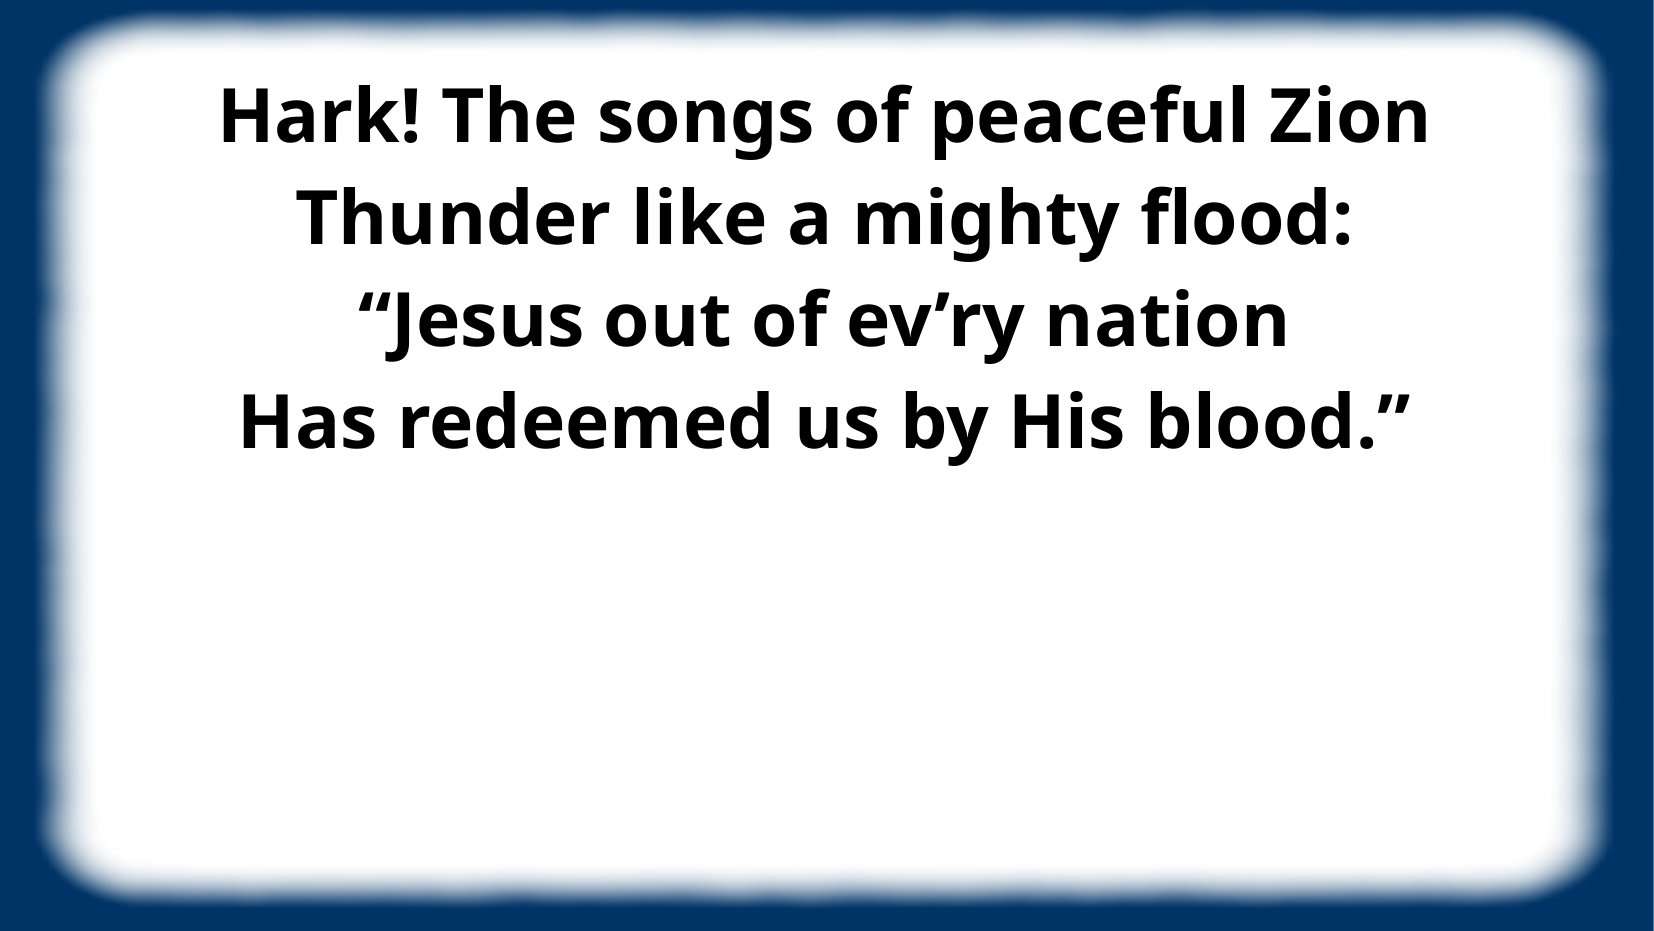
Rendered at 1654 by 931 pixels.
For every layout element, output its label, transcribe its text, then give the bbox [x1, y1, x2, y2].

picture [0, 0, 1654, 931]
text_box Hark! The songs of peaceful Zion Thunder like a mighty flood: “Jesus out of ev’ry nation Has redeemed us by His blood.” [105, 54, 1546, 469]
